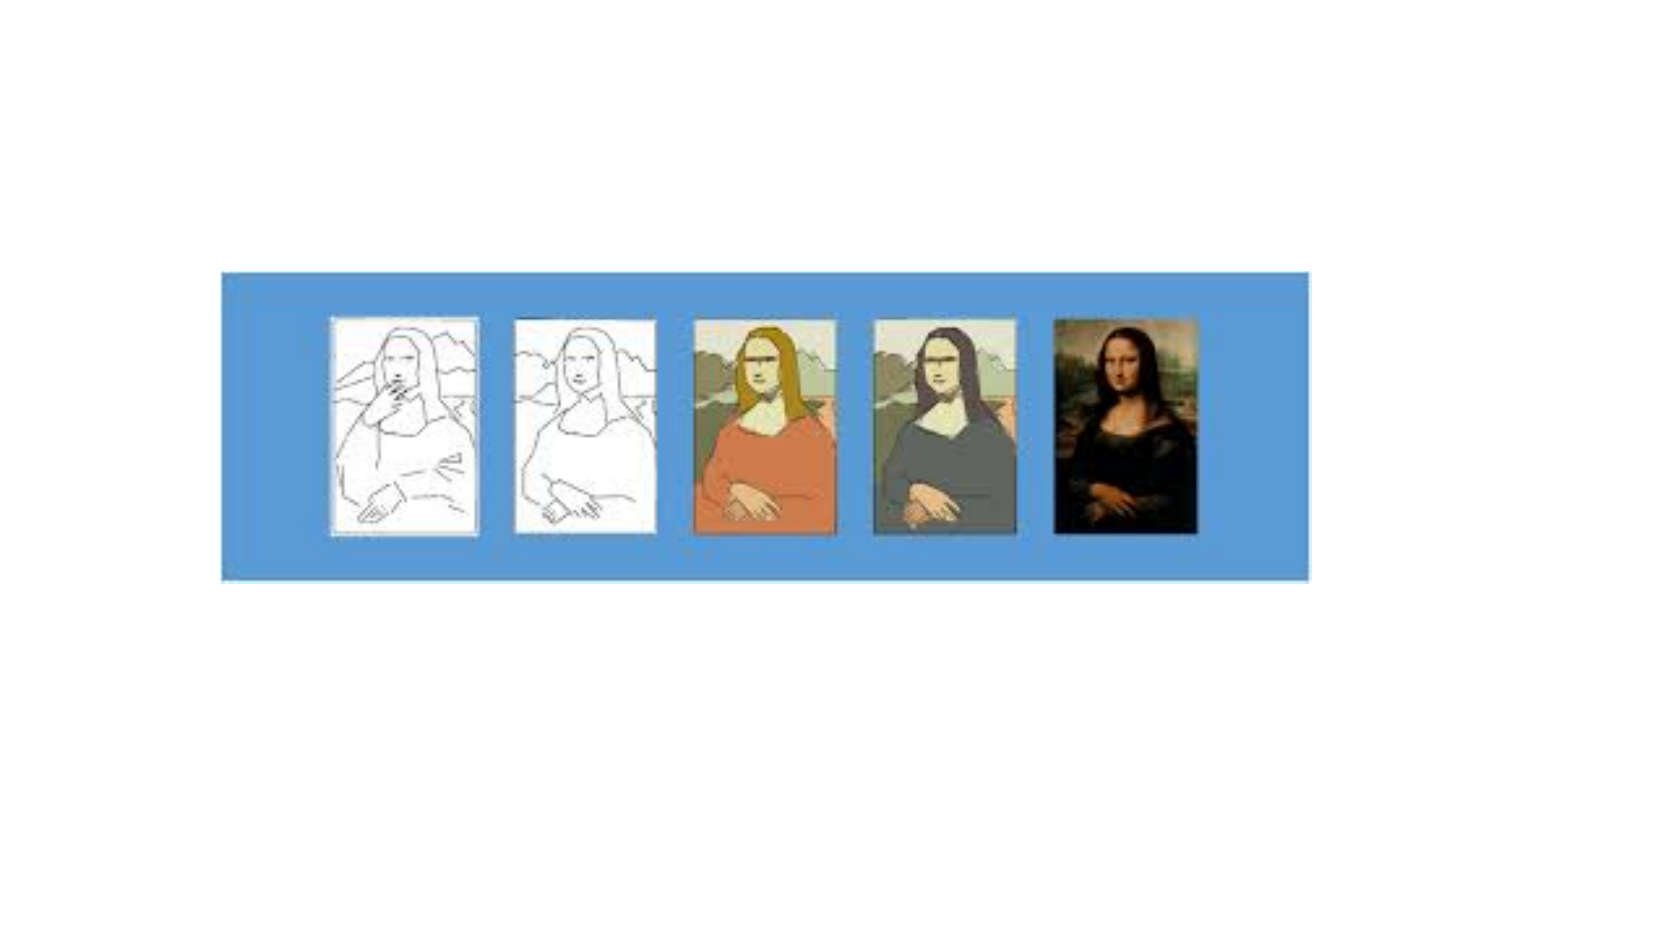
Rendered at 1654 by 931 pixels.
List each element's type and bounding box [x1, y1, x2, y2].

picture [220, 271, 1312, 584]
